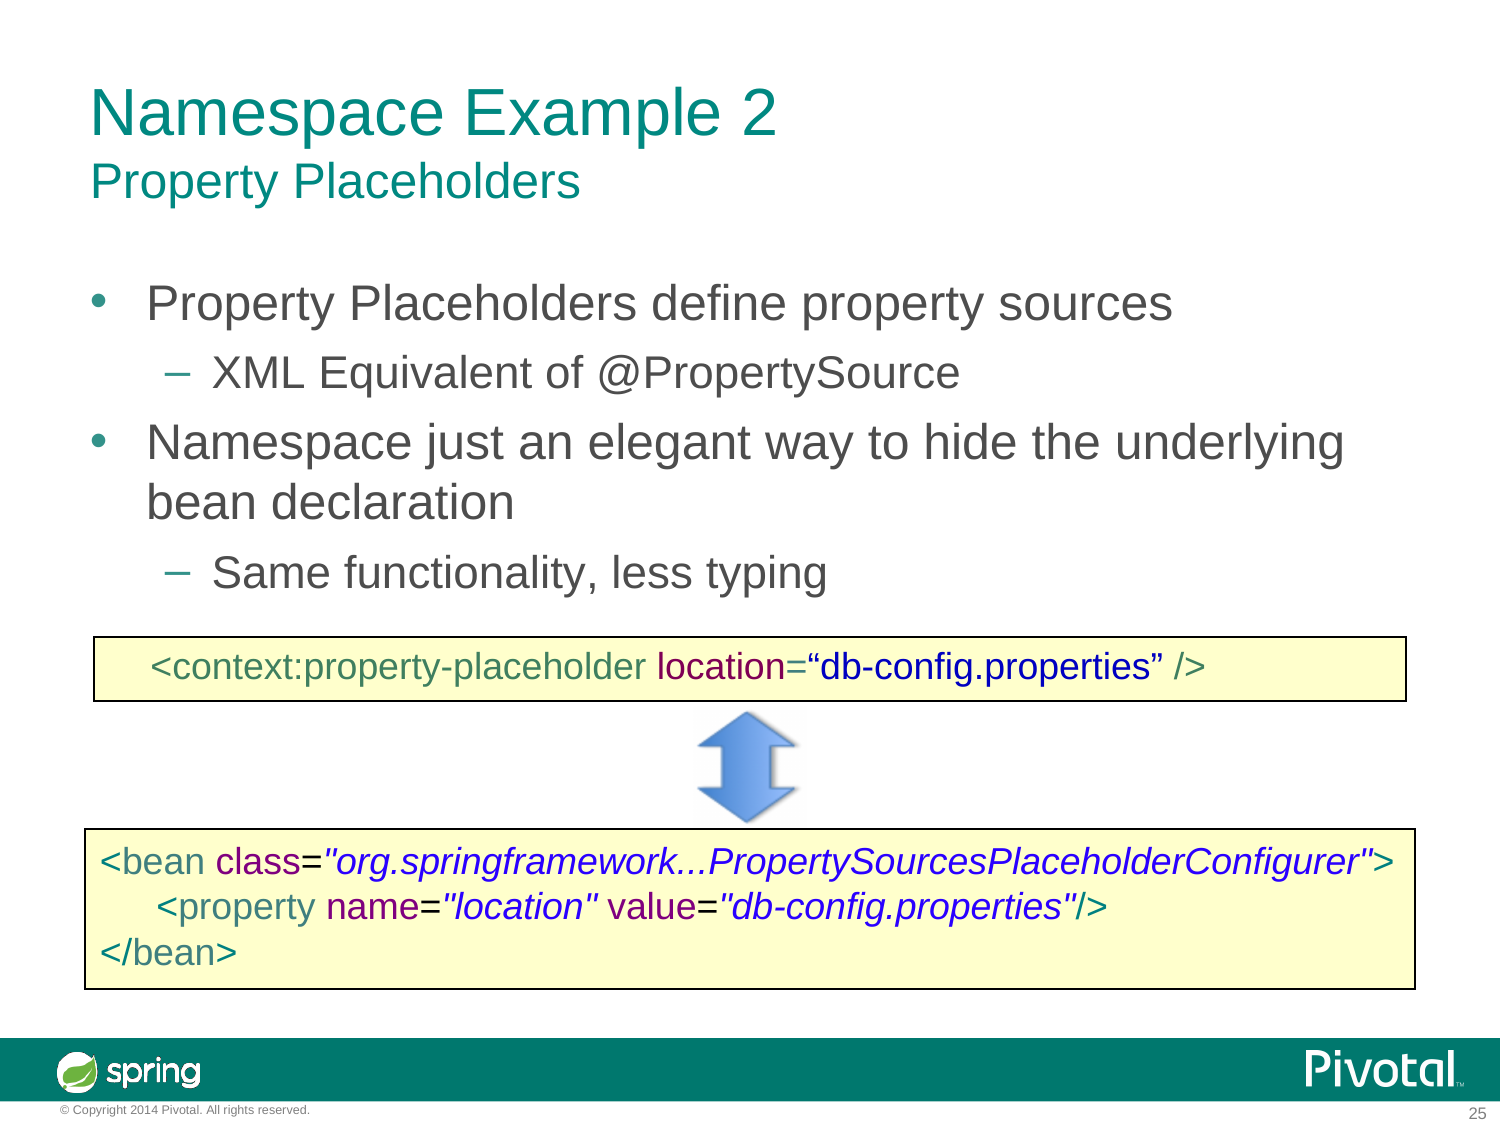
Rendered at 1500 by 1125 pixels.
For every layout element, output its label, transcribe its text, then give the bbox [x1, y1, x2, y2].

list Property Placeholders define property sources XML Equivalent of @PropertySource Namespace just an elegant way to hide the underlying bean declaration Same functionality, less typing [75, 262, 1426, 1005]
picture [1306, 1050, 1464, 1087]
title Namespace Example 2 Property Placeholders [75, 61, 1426, 217]
picture [32, 1041, 210, 1103]
